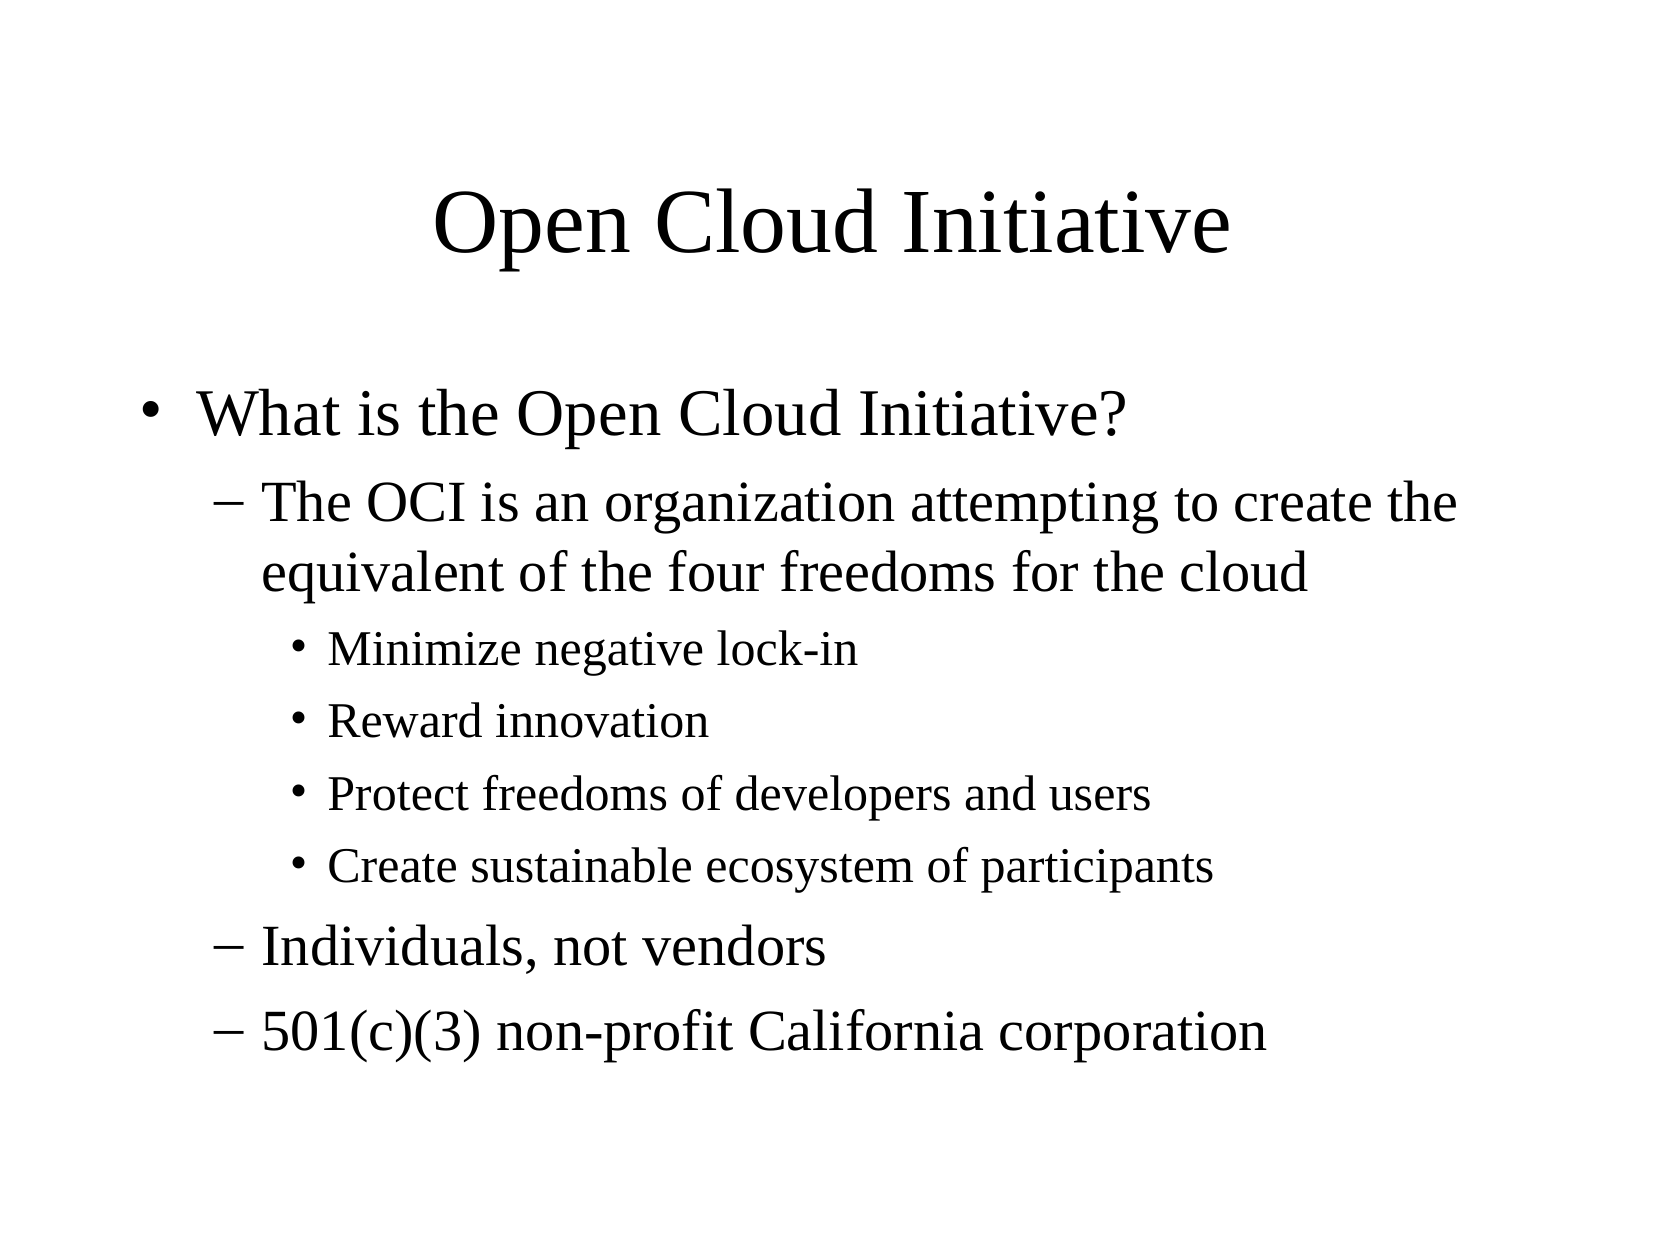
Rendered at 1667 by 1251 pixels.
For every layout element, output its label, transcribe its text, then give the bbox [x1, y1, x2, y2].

list What is the Open Cloud Initiative? The OCI is an organization attempting to create the equivalent of the four freedoms for the cloud Minimize negative lock-in Reward innovation Protect freedoms of developers and users Create sustainable ecosystem of participants Individuals, not vendors 501(c)(3) non-profit California corporation [124, 360, 1542, 1230]
title Open Cloud Initiative [124, 110, 1542, 320]
